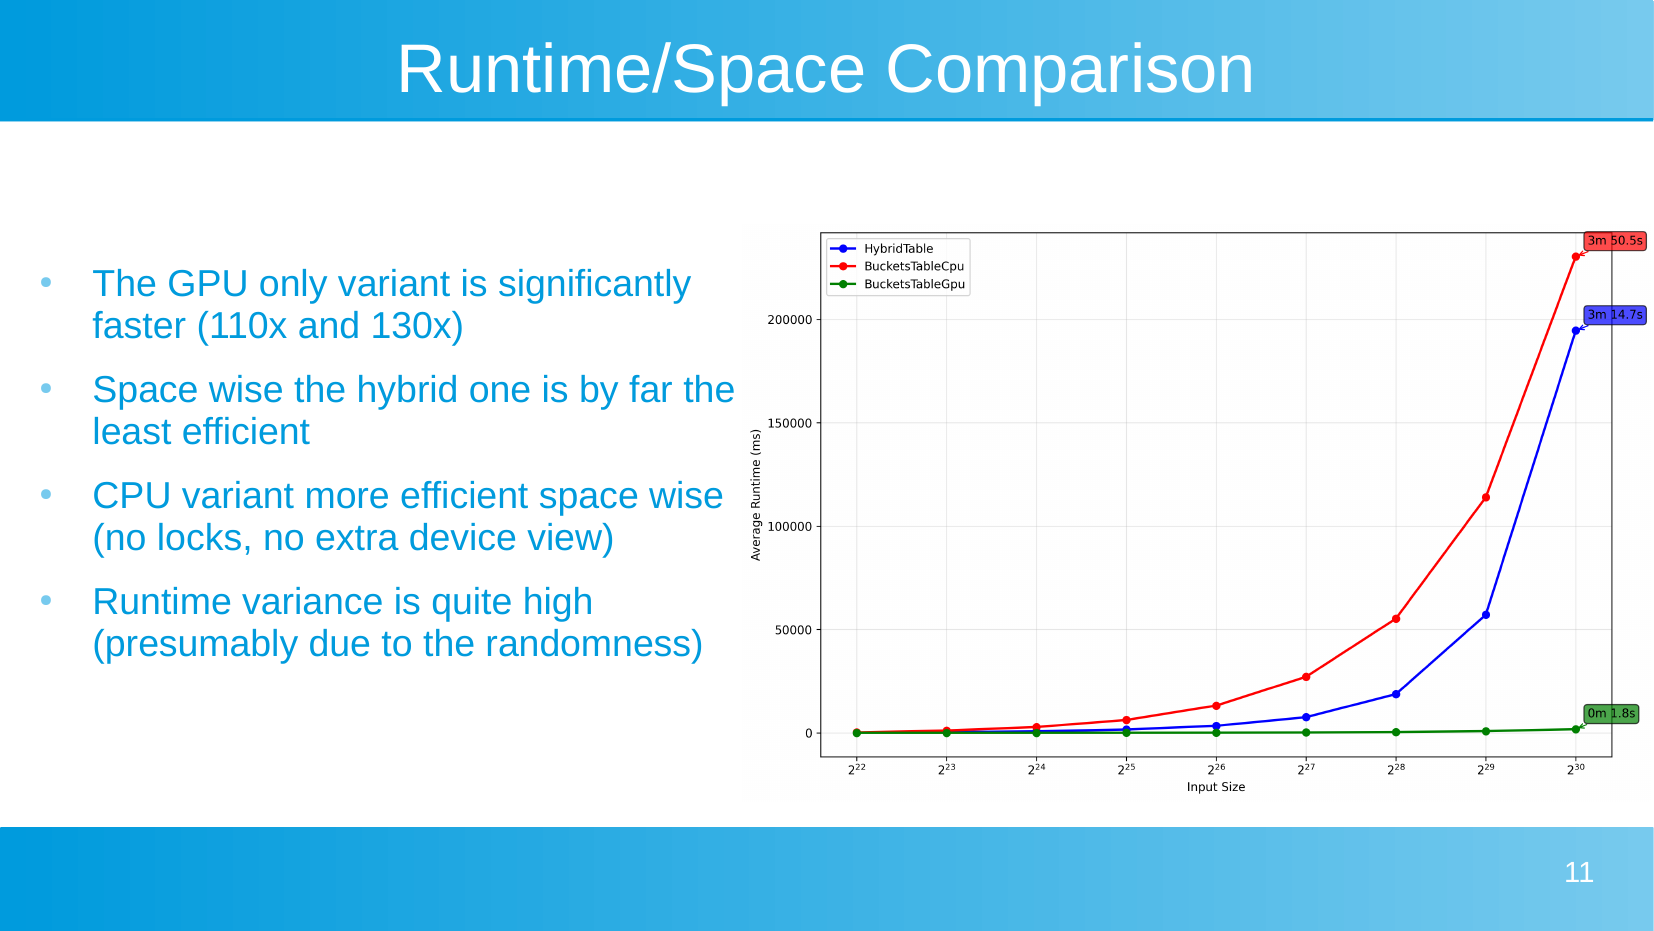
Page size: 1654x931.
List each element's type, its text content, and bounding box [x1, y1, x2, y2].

list The GPU only variant is significantly faster (110x and 130x) Space wise the hybrid one is by far the least efficient CPU variant more efficient space wise (no locks, no extra device view) Runtime variance is quite high (presumably due to the randomness) [21, 262, 788, 854]
picture [742, 224, 1651, 802]
title Runtime/Space Comparison [59, 29, 1595, 108]
